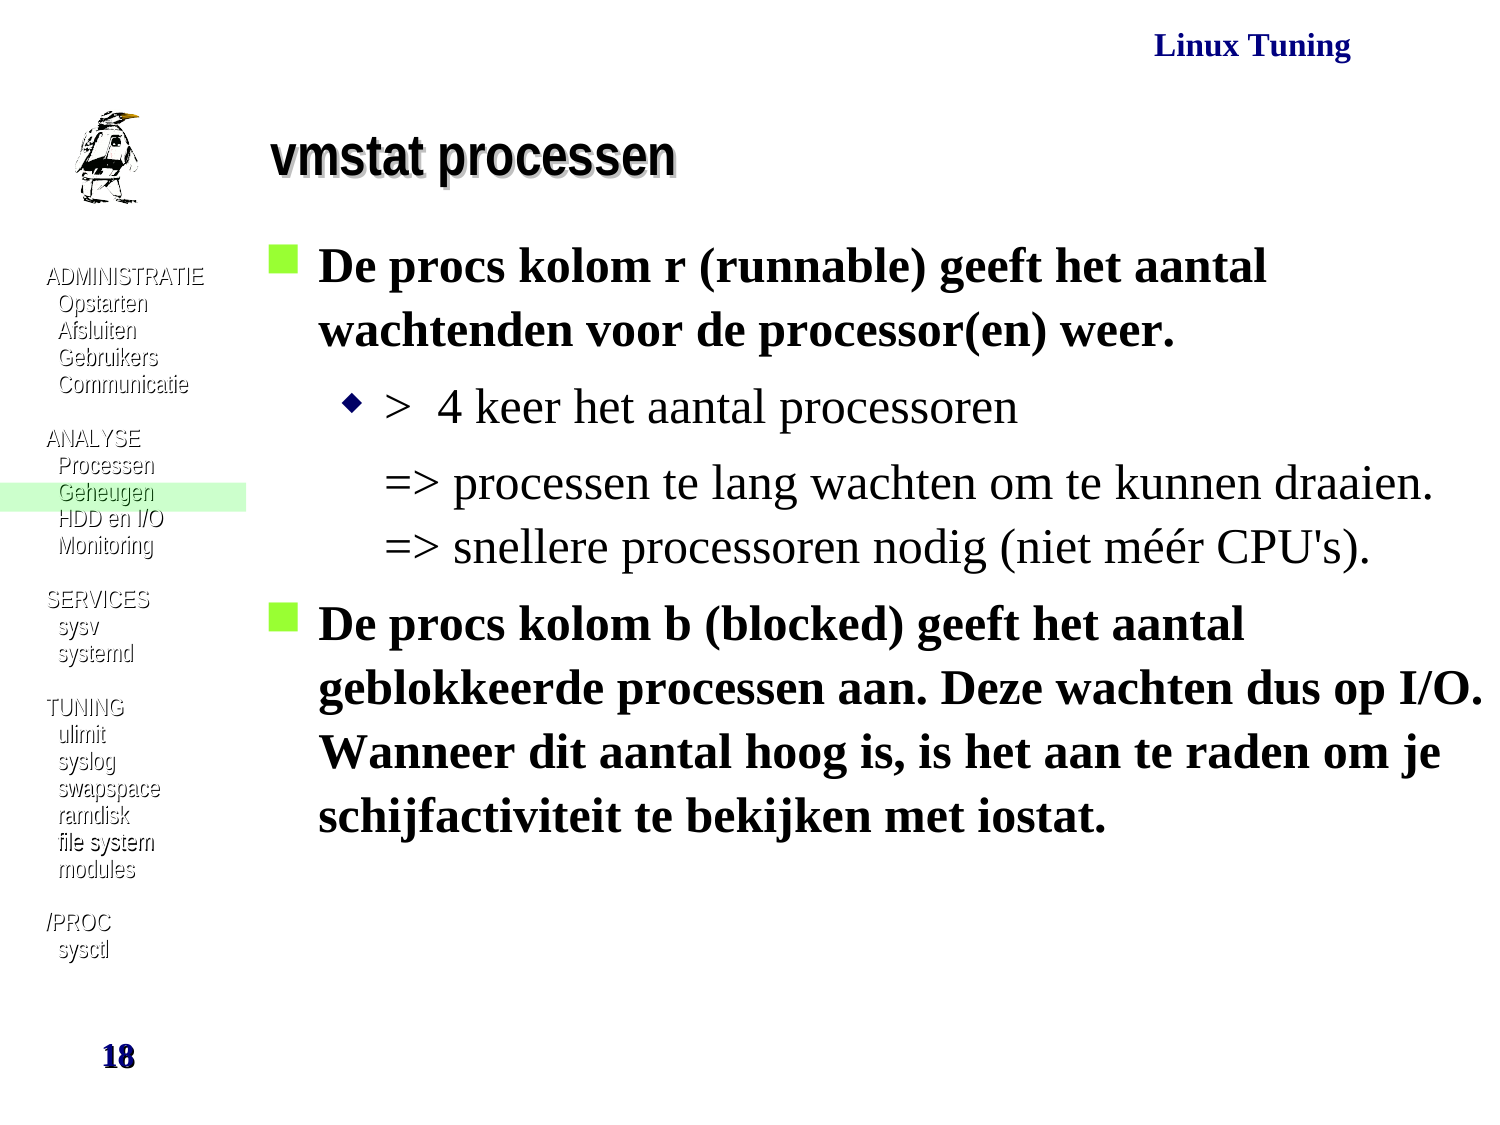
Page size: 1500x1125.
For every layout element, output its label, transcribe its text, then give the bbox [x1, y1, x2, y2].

text_box [0, 482, 247, 512]
picture [57, 105, 143, 206]
title vmstat processen [270, 41, 1500, 250]
list De procs kolom r (runnable) geeft het aantal wachtenden voor de processor(en) weer. > 4 keer het aantal processoren => processen te lang wachten om te kunnen draaien. => snellere processoren nodig (niet méér CPU's). De procs kolom b (blocked) geeft het aantal geblokkeerde processen aan. Deze wachten dus op I/O. Wanneer dit aantal hoog is, is het aan te raden om je schijfactiviteit te bekijken met iostat. [264, 229, 1486, 980]
